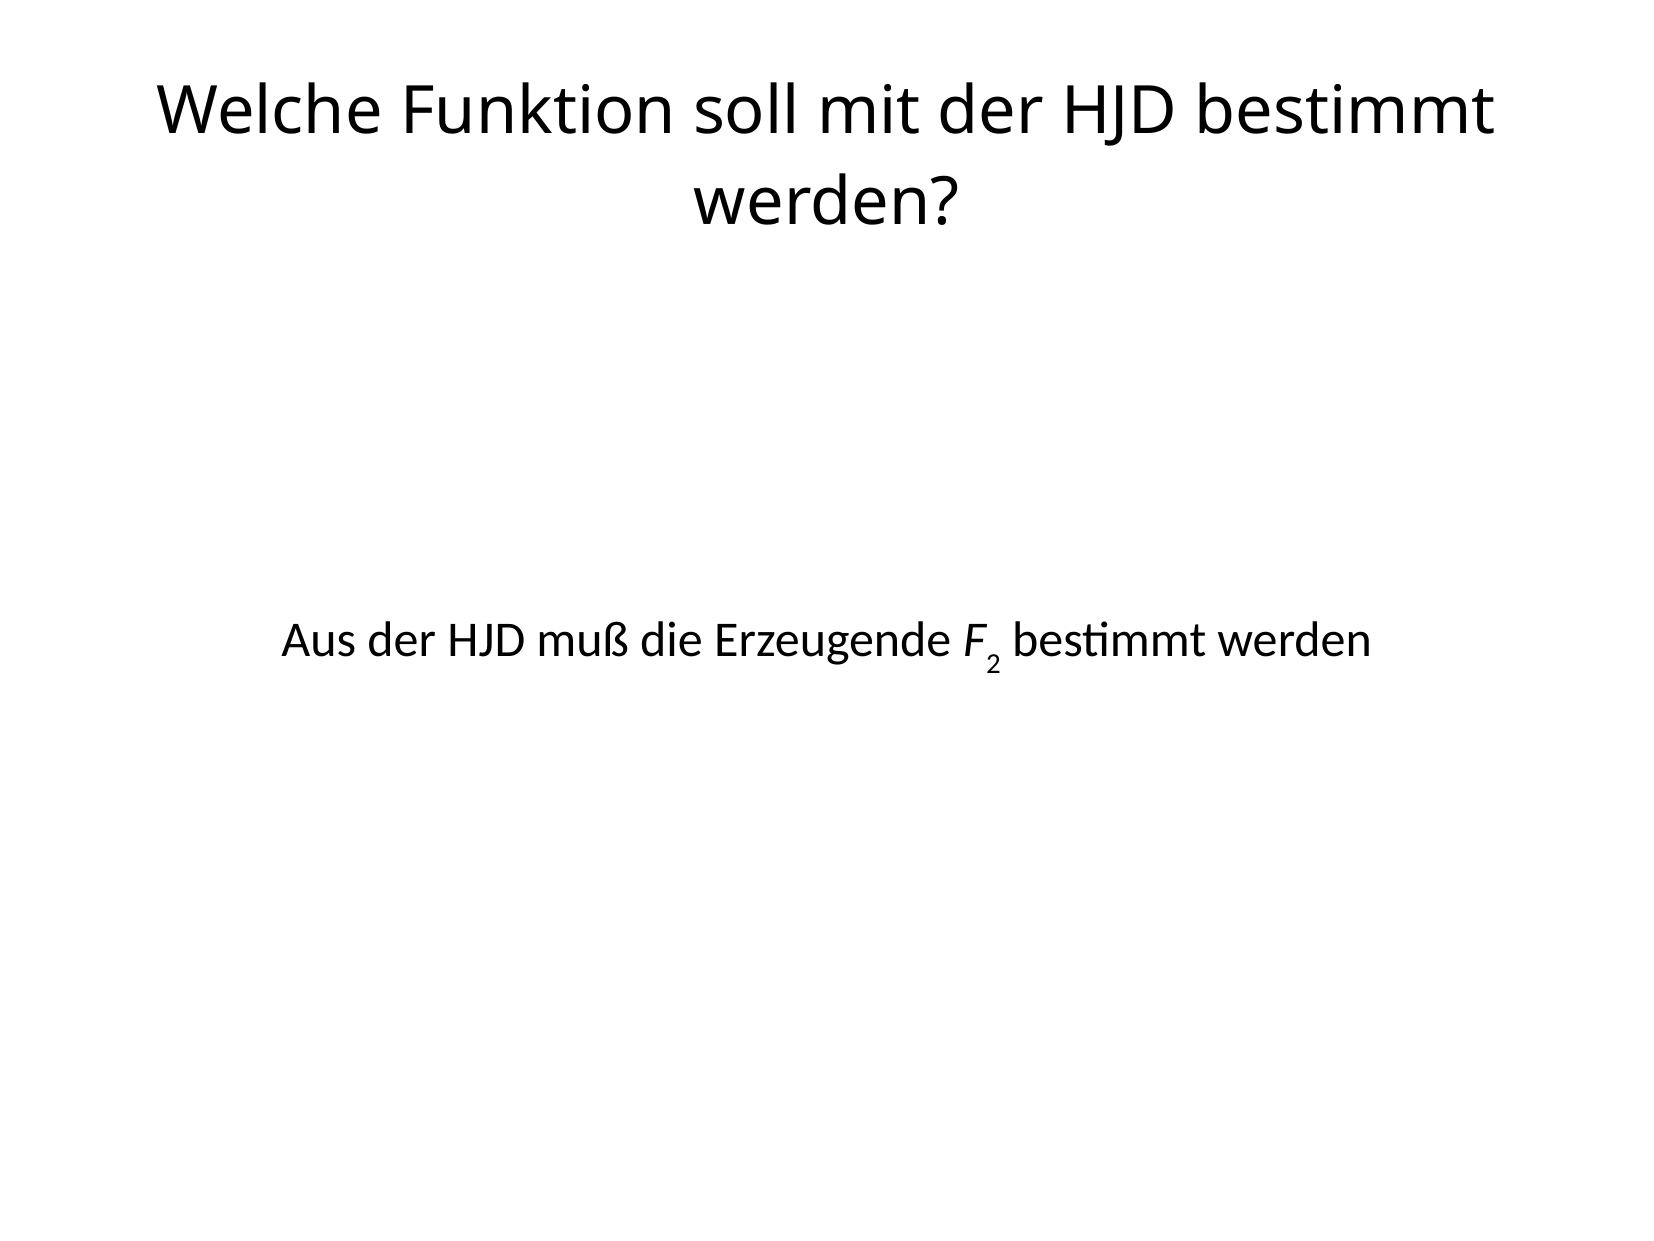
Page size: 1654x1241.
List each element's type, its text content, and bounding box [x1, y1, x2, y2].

title Welche Funktion soll mit der HJD bestimmt werden? [82, 49, 1571, 257]
subtitle Aus der HJD muß die Erzeugende F2 bestimmt werden [82, 290, 1571, 1010]
